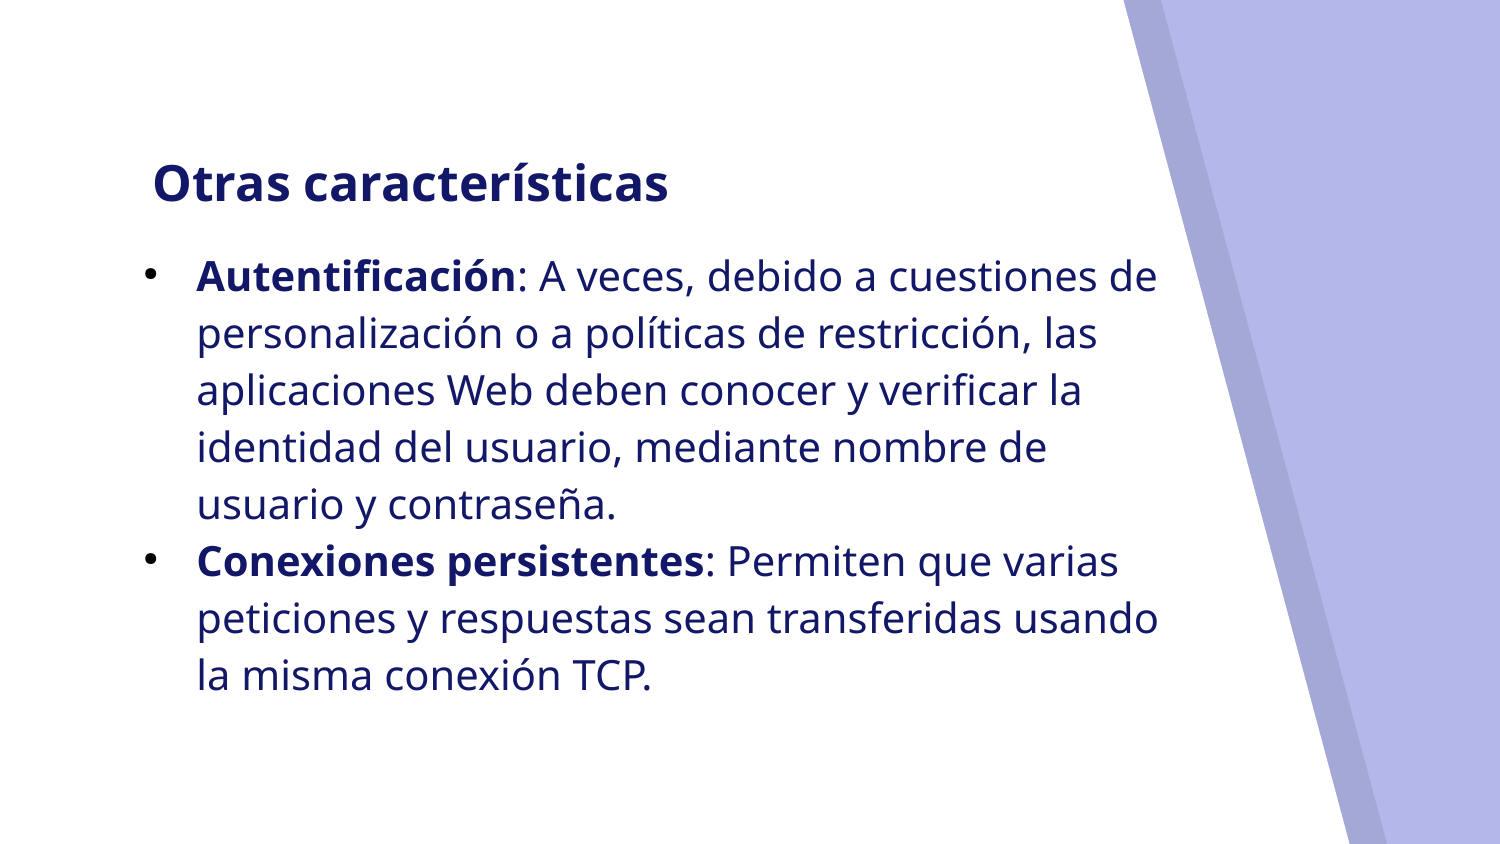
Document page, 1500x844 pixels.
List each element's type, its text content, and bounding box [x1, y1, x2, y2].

list Autentificación: A veces, debido a cuestiones de personalización o a políticas de restricción, las aplicaciones Web deben conocer y verificar la identidad del usuario, mediante nombre de usuario y contraseña. Conexiones persistentes: Permiten que varias peticiones y respuestas sean transferidas usando la misma conexión TCP. [125, 246, 1205, 829]
title Otras características [137, 146, 1011, 227]
